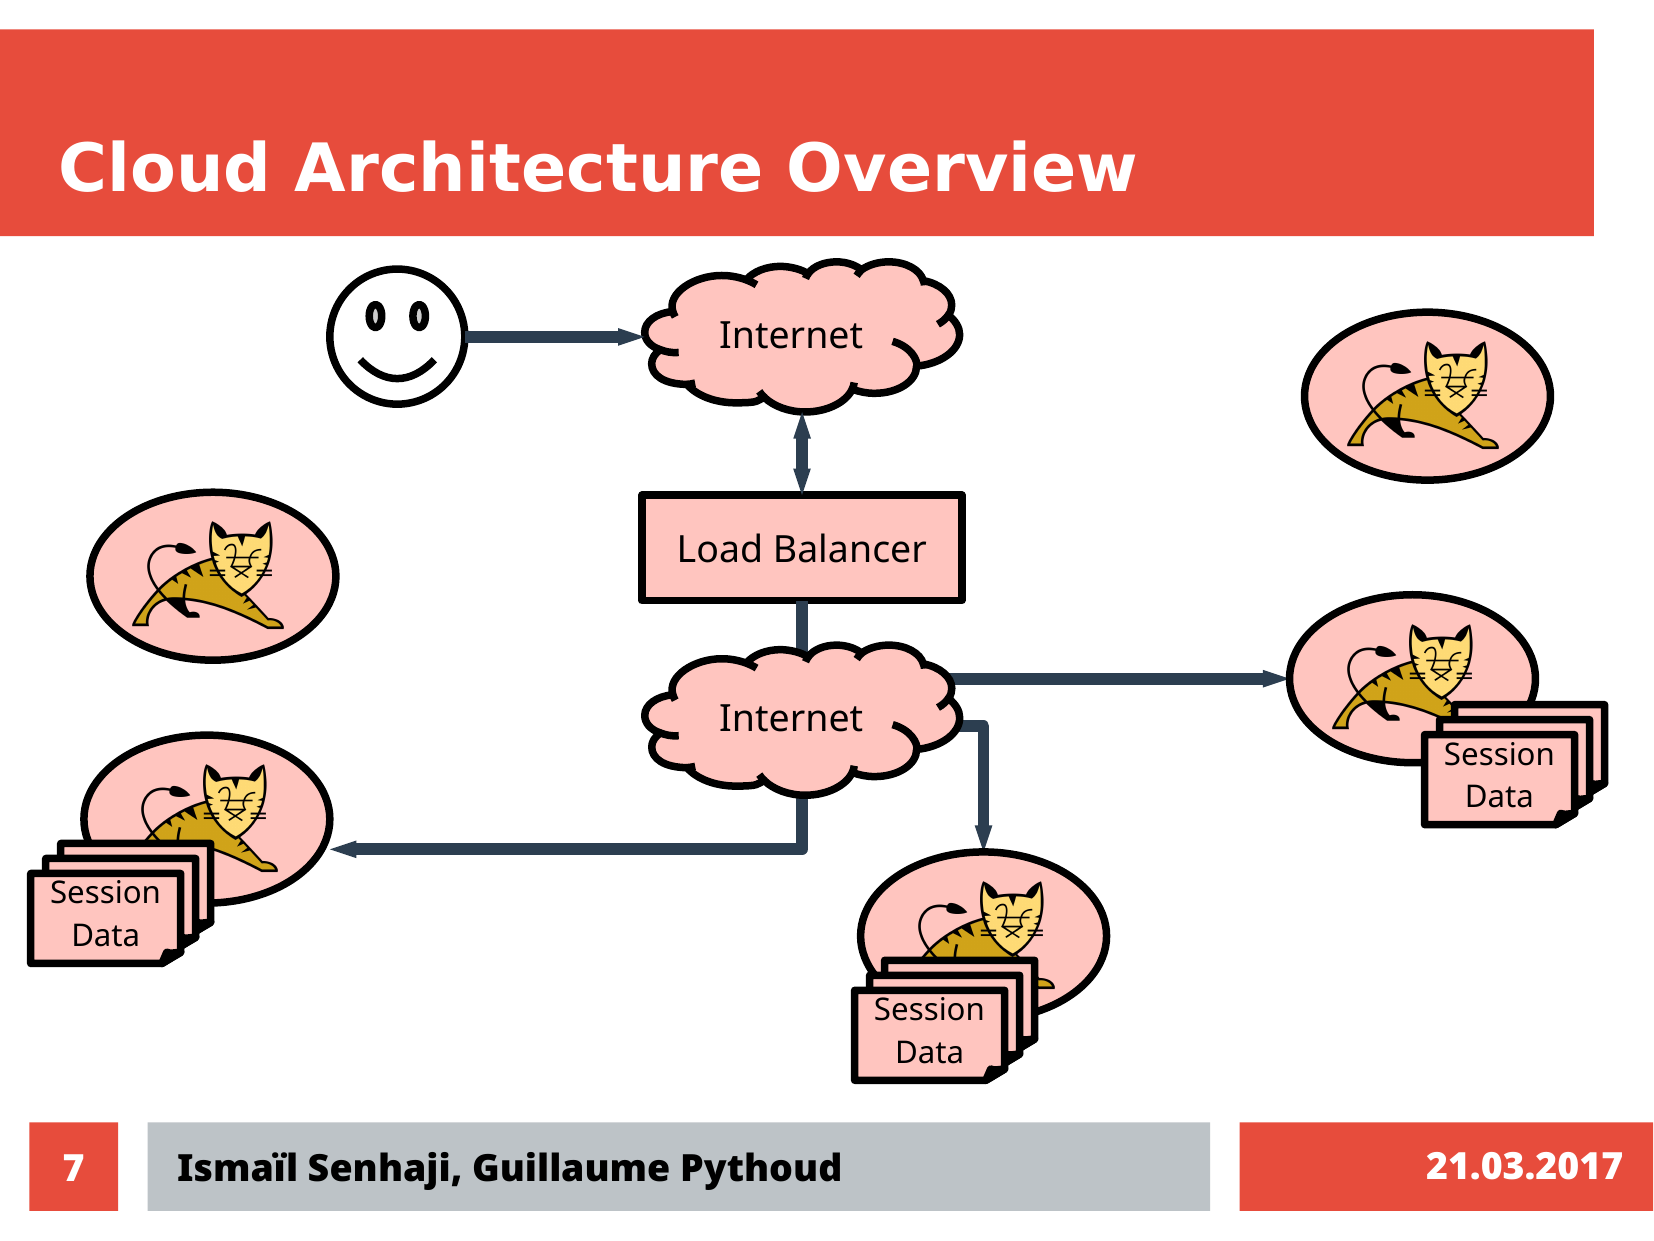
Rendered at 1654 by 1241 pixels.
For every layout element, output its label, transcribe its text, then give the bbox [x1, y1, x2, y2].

text_box [860, 851, 1107, 1063]
text_box Session Data [854, 990, 1005, 1081]
picture [121, 759, 296, 876]
title Cloud Architecture Overview [58, 59, 1594, 207]
text_box Internet [644, 261, 960, 412]
picture [1342, 336, 1517, 453]
text_box Session Data [1424, 734, 1575, 825]
picture [127, 516, 302, 633]
text_box [89, 492, 336, 661]
text_box Internet [644, 645, 960, 796]
text_box [1304, 312, 1551, 481]
text_box [329, 269, 465, 405]
text_box Session Data [30, 873, 181, 964]
text_box [1439, 621, 1605, 808]
picture [1327, 619, 1502, 736]
picture [898, 876, 1073, 993]
text_box Load Balancer [642, 495, 962, 601]
text_box [1289, 594, 1499, 763]
text_box [45, 735, 330, 947]
